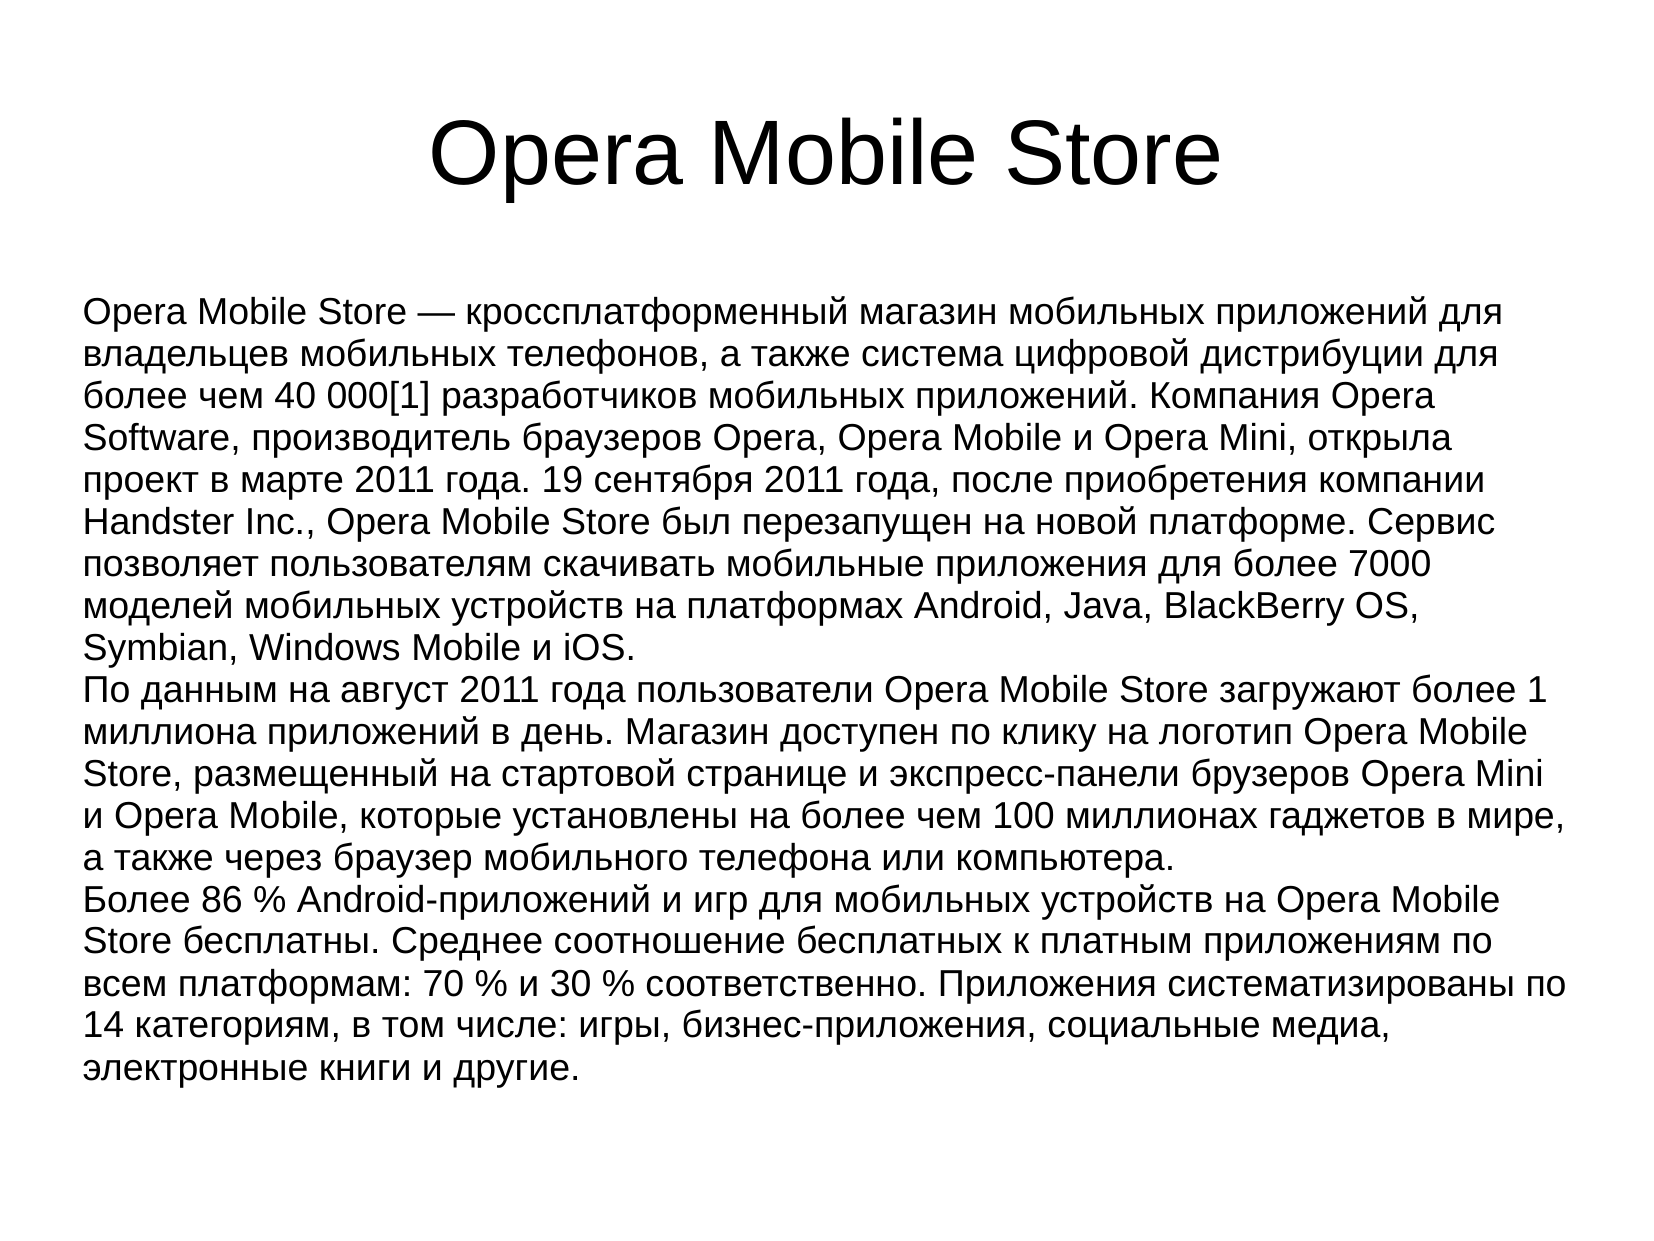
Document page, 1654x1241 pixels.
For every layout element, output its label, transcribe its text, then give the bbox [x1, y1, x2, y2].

title Opera Mobile Store [82, 49, 1571, 257]
subtitle Opera Mobile Store — кроссплатформенный магазин мобильных приложений для владельцев мобильных телефонов, а также система цифровой дистрибуции для более чем 40 000[1] разработчиков мобильных приложений. Компания Opera Software, производитель браузеров Opera, Opera Mobile и Opera Mini, открыла проект в марте 2011 года. 19 сентября 2011 года, после приобретения компании Handster Inc., Opera Mobile Store был перезапущен на новой платформе. Сервис позволяет пользователям скачивать мобильные приложения для более 7000 моделей мобильных устройств на платформах Android, Java, BlackBerry OS, Symbian, Windows Mobile и iOS. По данным на август 2011 года пользователи Opera Mobile Store загружают более 1 миллиона приложений в день. Магазин доступен по клику на логотип Opera Mobile Store, размещенный на стартовой странице и экспресс-панели брузеров Opera Mini и Opera Mobile, которые установлены на более чем 100 миллионах гаджетов в мире, а также через браузер мобильного телефона или компьютера. Более 86 % Android-приложений и игр для мобильных устройств на Opera Mobile Store бесплатны. Среднее соотношение бесплатных к платным приложениям по всем платформам: 70 % и 30 % соответственно. Приложения систематизированы по 14 категориям, в том числе: игры, бизнес-приложения, социальные медиа, электронные книги и другие. [82, 290, 1571, 1109]
